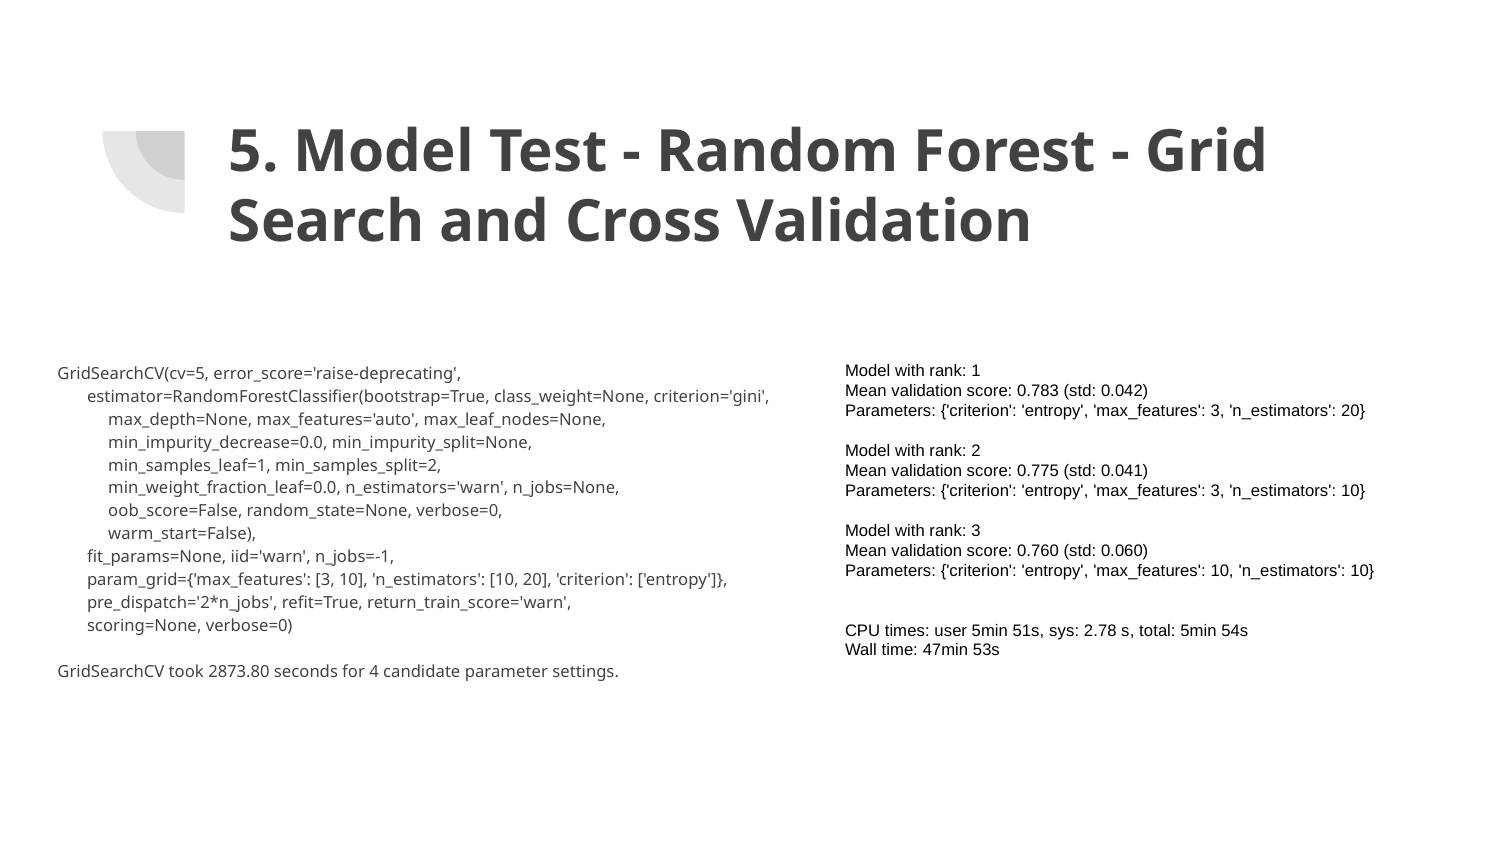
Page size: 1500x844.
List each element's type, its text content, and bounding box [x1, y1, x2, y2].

list GridSearchCV(cv=5, error_score='raise-deprecating', estimator=RandomForestClassifier(bootstrap=True, class_weight=None, criterion='gini', max_depth=None, max_features='auto', max_leaf_nodes=None, min_impurity_decrease=0.0, min_impurity_split=None, min_samples_leaf=1, min_samples_split=2, min_weight_fraction_leaf=0.0, n_estimators='warn', n_jobs=None, oob_score=False, random_state=None, verbose=0, warm_start=False), fit_params=None, iid='warn', n_jobs=-1, param_grid={'max_features': [3, 10], 'n_estimators': [10, 20], 'criterion': ['entropy']}, pre_dispatch='2*n_jobs', refit=True, return_train_score='warn', scoring=None, verbose=0) GridSearchCV took 2873.80 seconds for 4 candidate parameter settings. [42, 344, 803, 815]
title 5. Model Test - Random Forest - Grid Search and Cross Validation [213, 98, 1368, 263]
text_box Model with rank: 1 Mean validation score: 0.783 (std: 0.042) Parameters: {'criterion': 'entropy', 'max_features': 3, 'n_estimators': 20} Model with rank: 2 Mean validation score: 0.775 (std: 0.041) Parameters: {'criterion': 'entropy', 'max_features': 3, 'n_estimators': 10} Model with rank: 3 Mean validation score: 0.760 (std: 0.060) Parameters: {'criterion': 'entropy', 'max_features': 10, 'n_estimators': 10} CPU times: user 5min 51s, sys: 2.78 s, total: 5min 54s Wall time: 47min 53s [830, 344, 1441, 683]
